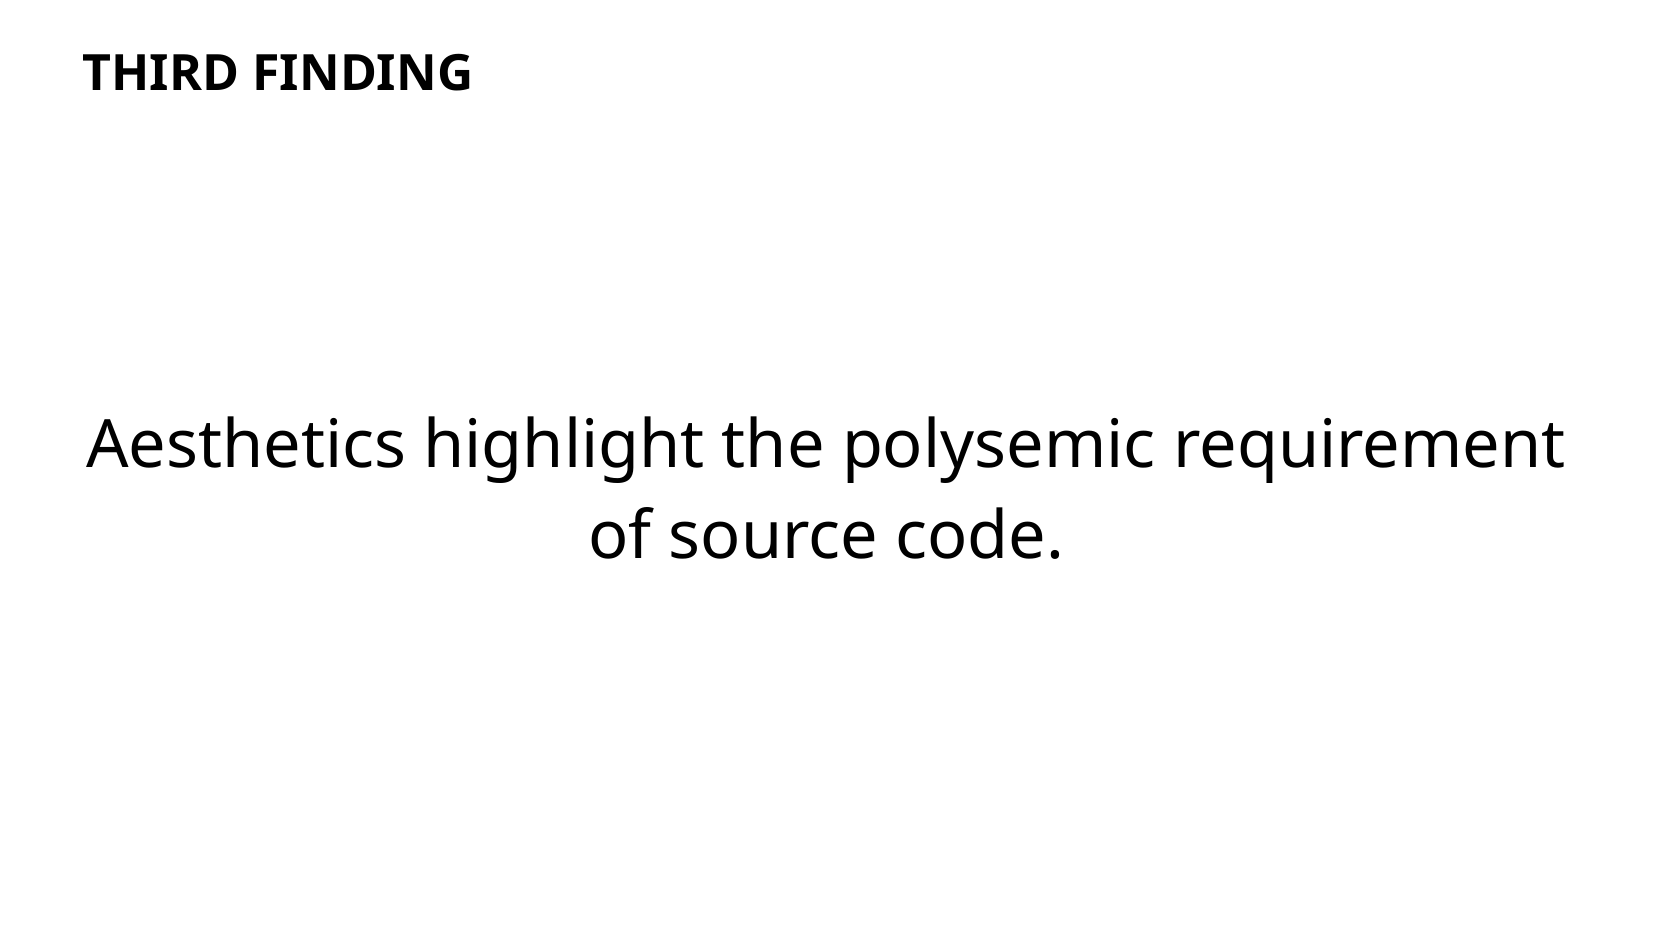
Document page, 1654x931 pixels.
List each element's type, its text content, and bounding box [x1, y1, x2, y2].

list Aesthetics highlight the polysemic requirement of source code. [82, 217, 1571, 758]
title THIRD FINDING [82, 37, 1571, 193]
